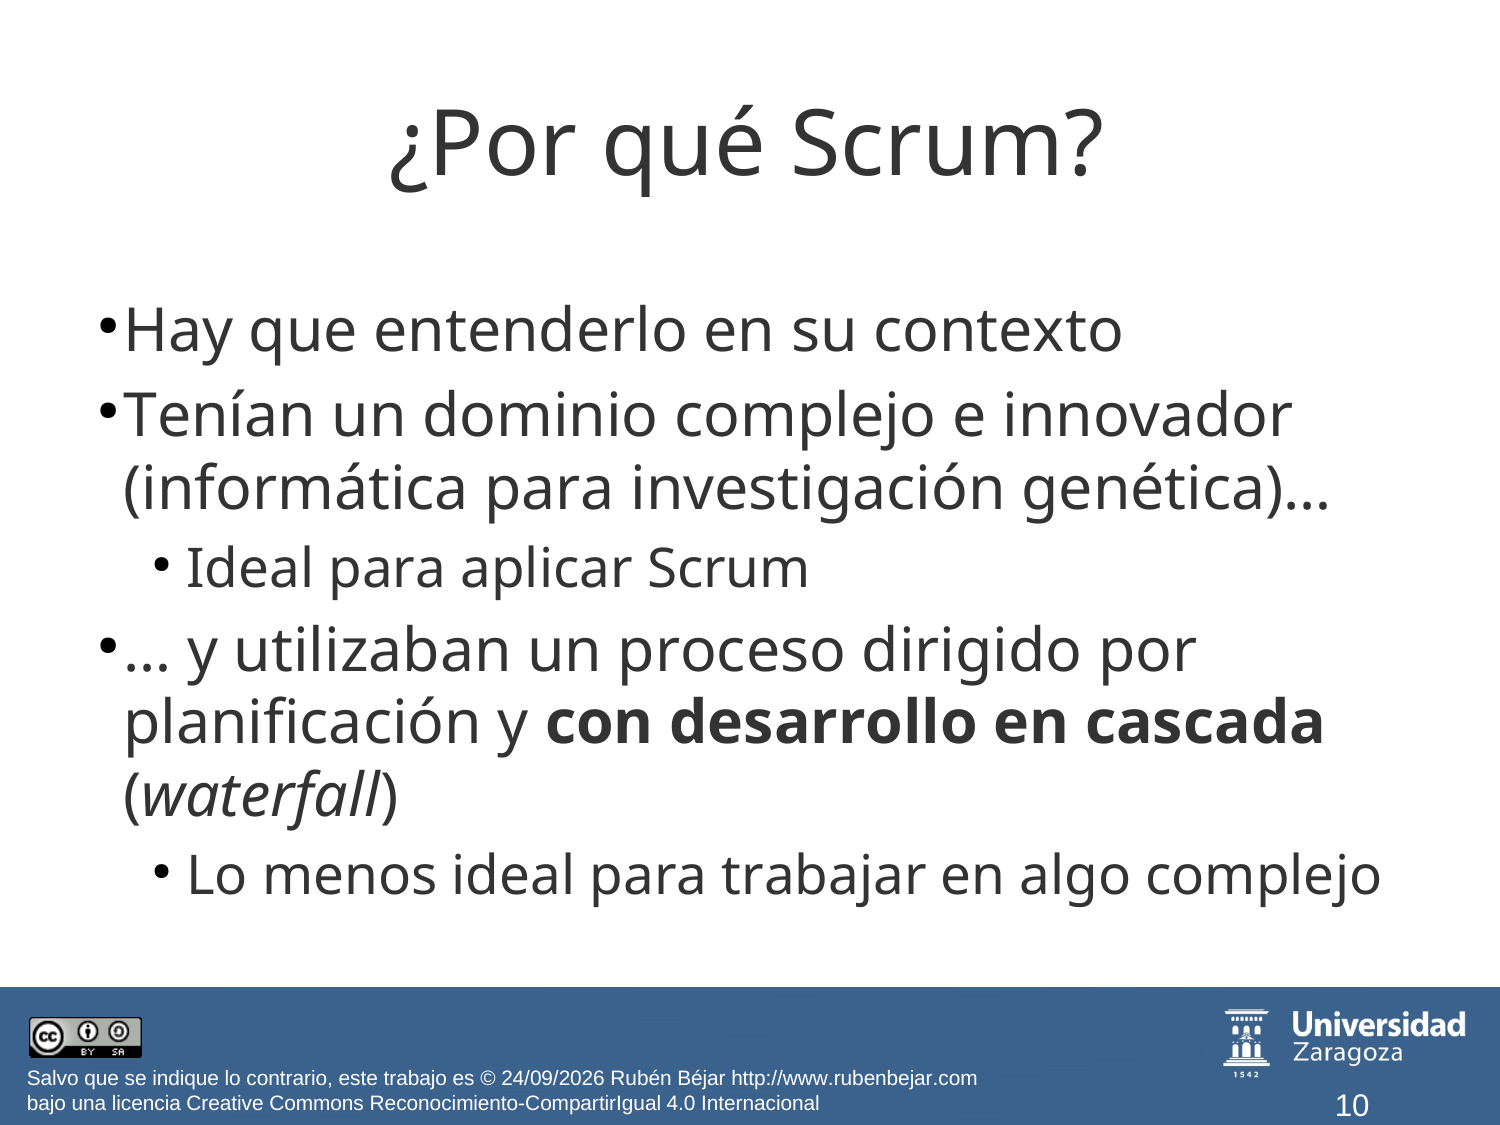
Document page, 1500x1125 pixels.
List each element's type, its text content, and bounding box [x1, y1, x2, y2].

title ¿Por qué Scrum? [74, 21, 1420, 257]
list Hay que entenderlo en su contexto Tenían un dominio complejo e innovador (informática para investigación genética)… Ideal para aplicar Scrum … y utilizaban un proceso dirigido por planificación y con desarrollo en cascada (waterfall) Lo menos ideal para trabajar en algo complejo [82, 283, 1418, 957]
picture [0, 987, 1500, 1125]
